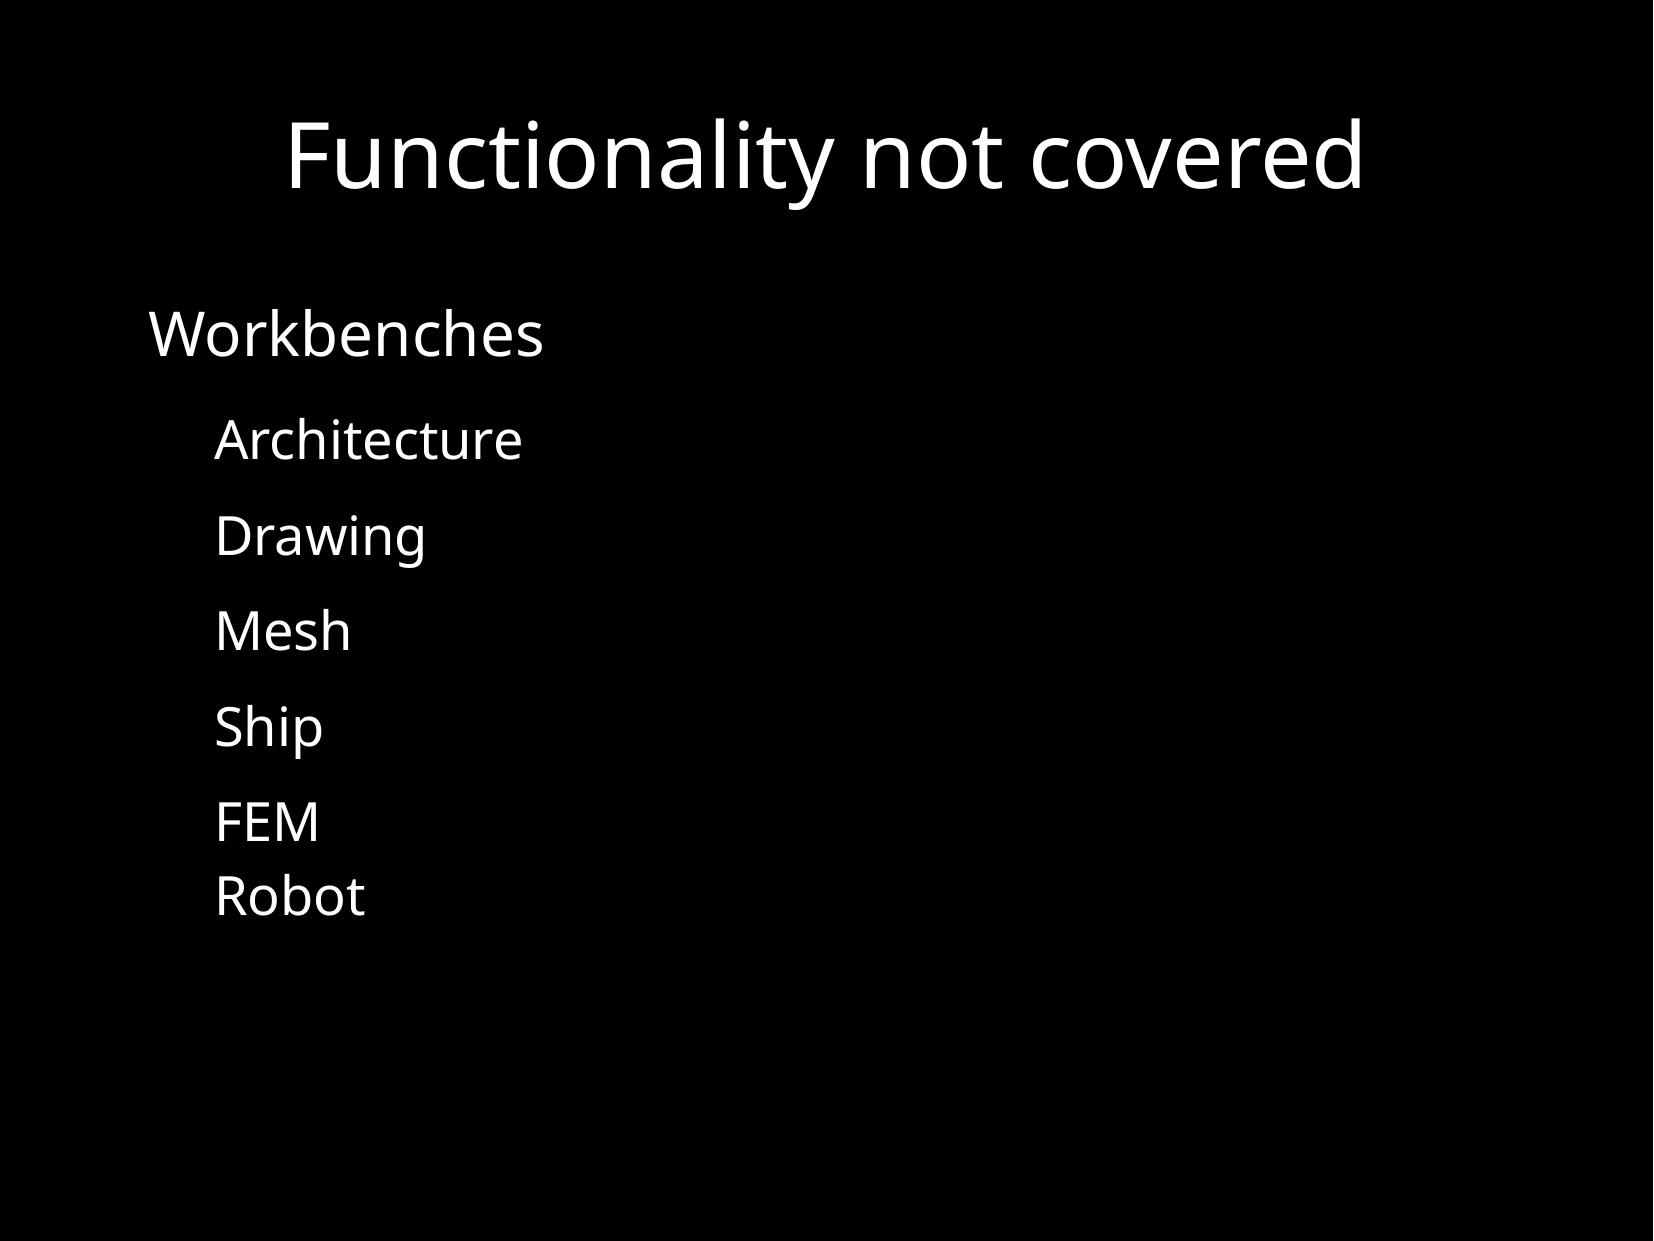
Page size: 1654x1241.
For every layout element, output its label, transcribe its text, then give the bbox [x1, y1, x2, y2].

list Workbenches Architecture Drawing Mesh Ship FEM Robot [82, 290, 1571, 1010]
title Functionality not covered [82, 49, 1571, 257]
